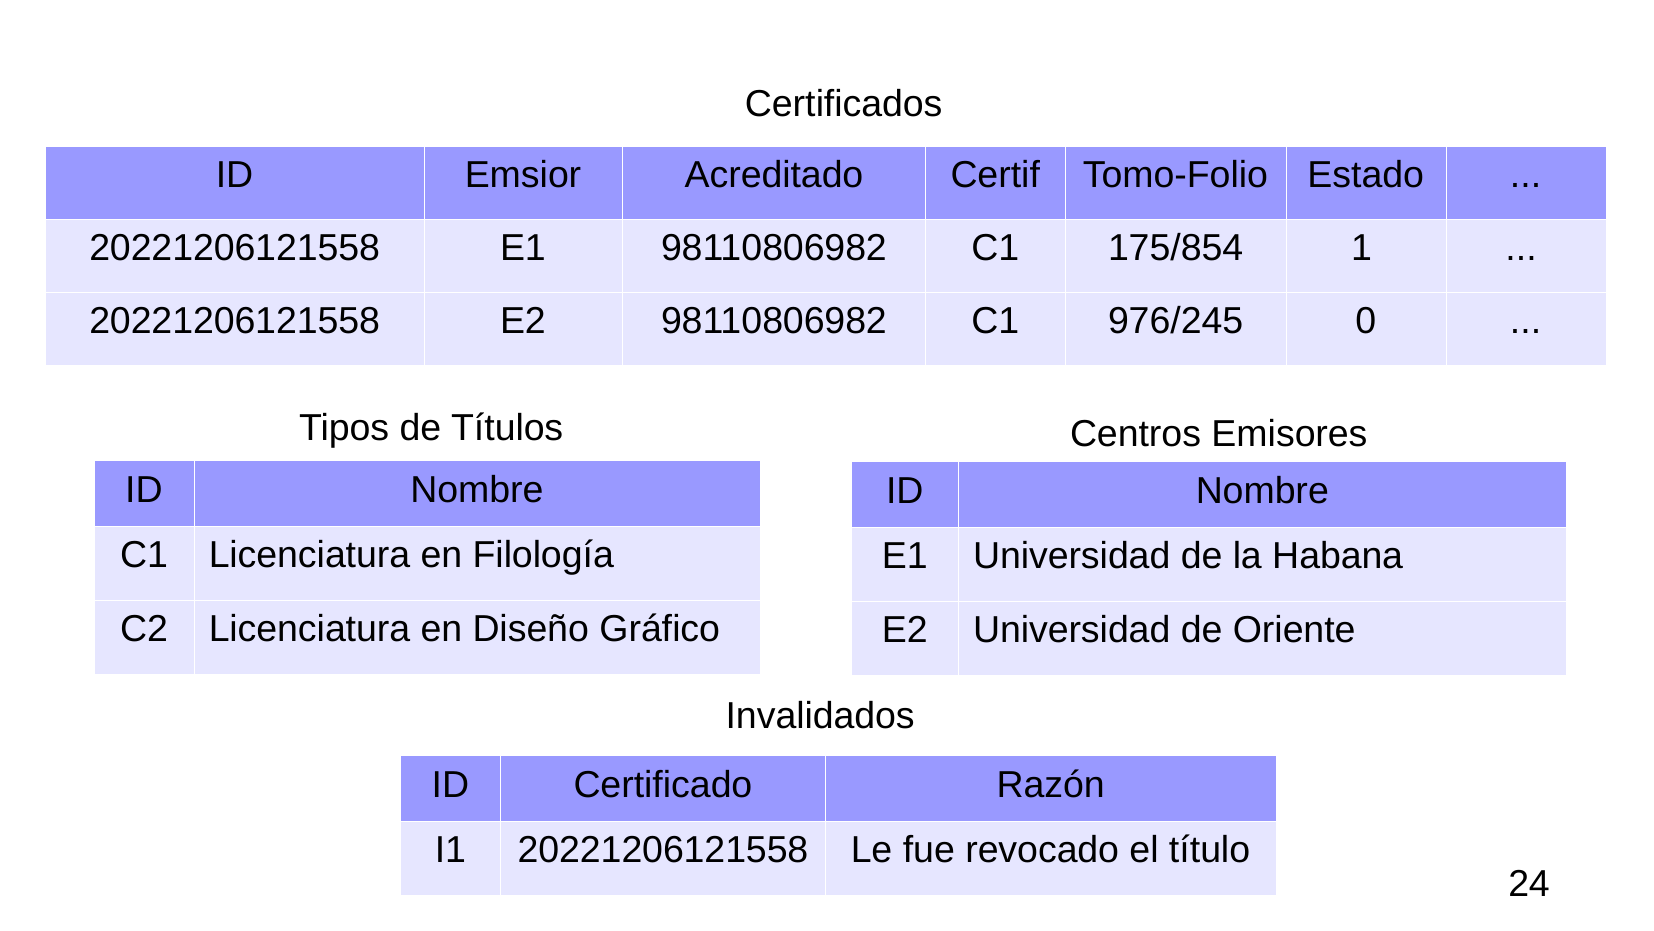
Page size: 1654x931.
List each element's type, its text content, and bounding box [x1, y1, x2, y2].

table_cell 175/854 [1066, 220, 1286, 292]
table_cell 20221206121558 [501, 822, 825, 895]
table_cell 98110806982 [623, 293, 925, 365]
table_header Razón [826, 756, 1276, 821]
table_header ... [1447, 147, 1606, 219]
table_header ID [46, 147, 424, 219]
text_box <number> [1493, 855, 1654, 931]
table_header Certif [926, 147, 1065, 219]
table_cell Universidad de Oriente [959, 602, 1566, 675]
table_cell C1 [926, 220, 1065, 292]
table_cell C1 [926, 293, 1065, 365]
table_cell 976/245 [1066, 293, 1286, 365]
table_header Emsior [425, 147, 622, 219]
table_cell Licenciatura en Diseño Gráfico [195, 601, 760, 674]
table_header Acreditado [623, 147, 925, 219]
table_header ID [95, 461, 194, 526]
table_cell E2 [852, 602, 958, 675]
table_header ID [852, 462, 958, 527]
table_header Estado [1287, 147, 1446, 219]
table_cell Universidad de la Habana [959, 528, 1566, 601]
table_cell 98110806982 [623, 220, 925, 292]
table_header Tomo-Folio [1066, 147, 1286, 219]
table_cell Le fue revocado el título [826, 822, 1276, 895]
table_cell ... [1447, 293, 1606, 365]
table_header Certificado [501, 756, 825, 821]
table_cell 1 [1287, 220, 1446, 292]
table_cell 0 [1287, 293, 1446, 365]
table_cell Licenciatura en Filología [195, 527, 760, 600]
text_box Invalidados [613, 687, 1027, 745]
table_header ID [401, 756, 500, 821]
table_header Nombre [195, 461, 760, 526]
table_cell 20221206121558 [46, 220, 424, 292]
table_cell C2 [95, 601, 194, 674]
text_box Centros Emisores [1012, 404, 1426, 462]
table_cell C1 [95, 527, 194, 600]
table_cell 20221206121558 [46, 293, 424, 365]
table_cell E1 [852, 528, 958, 601]
table_cell ... [1447, 220, 1606, 292]
table_cell E1 [425, 220, 622, 292]
table_cell E2 [425, 293, 622, 365]
text_box Certificados [637, 75, 1051, 132]
text_box Tipos de Títulos [225, 399, 638, 457]
table_cell I1 [401, 822, 500, 895]
table_header Nombre [959, 462, 1566, 527]
